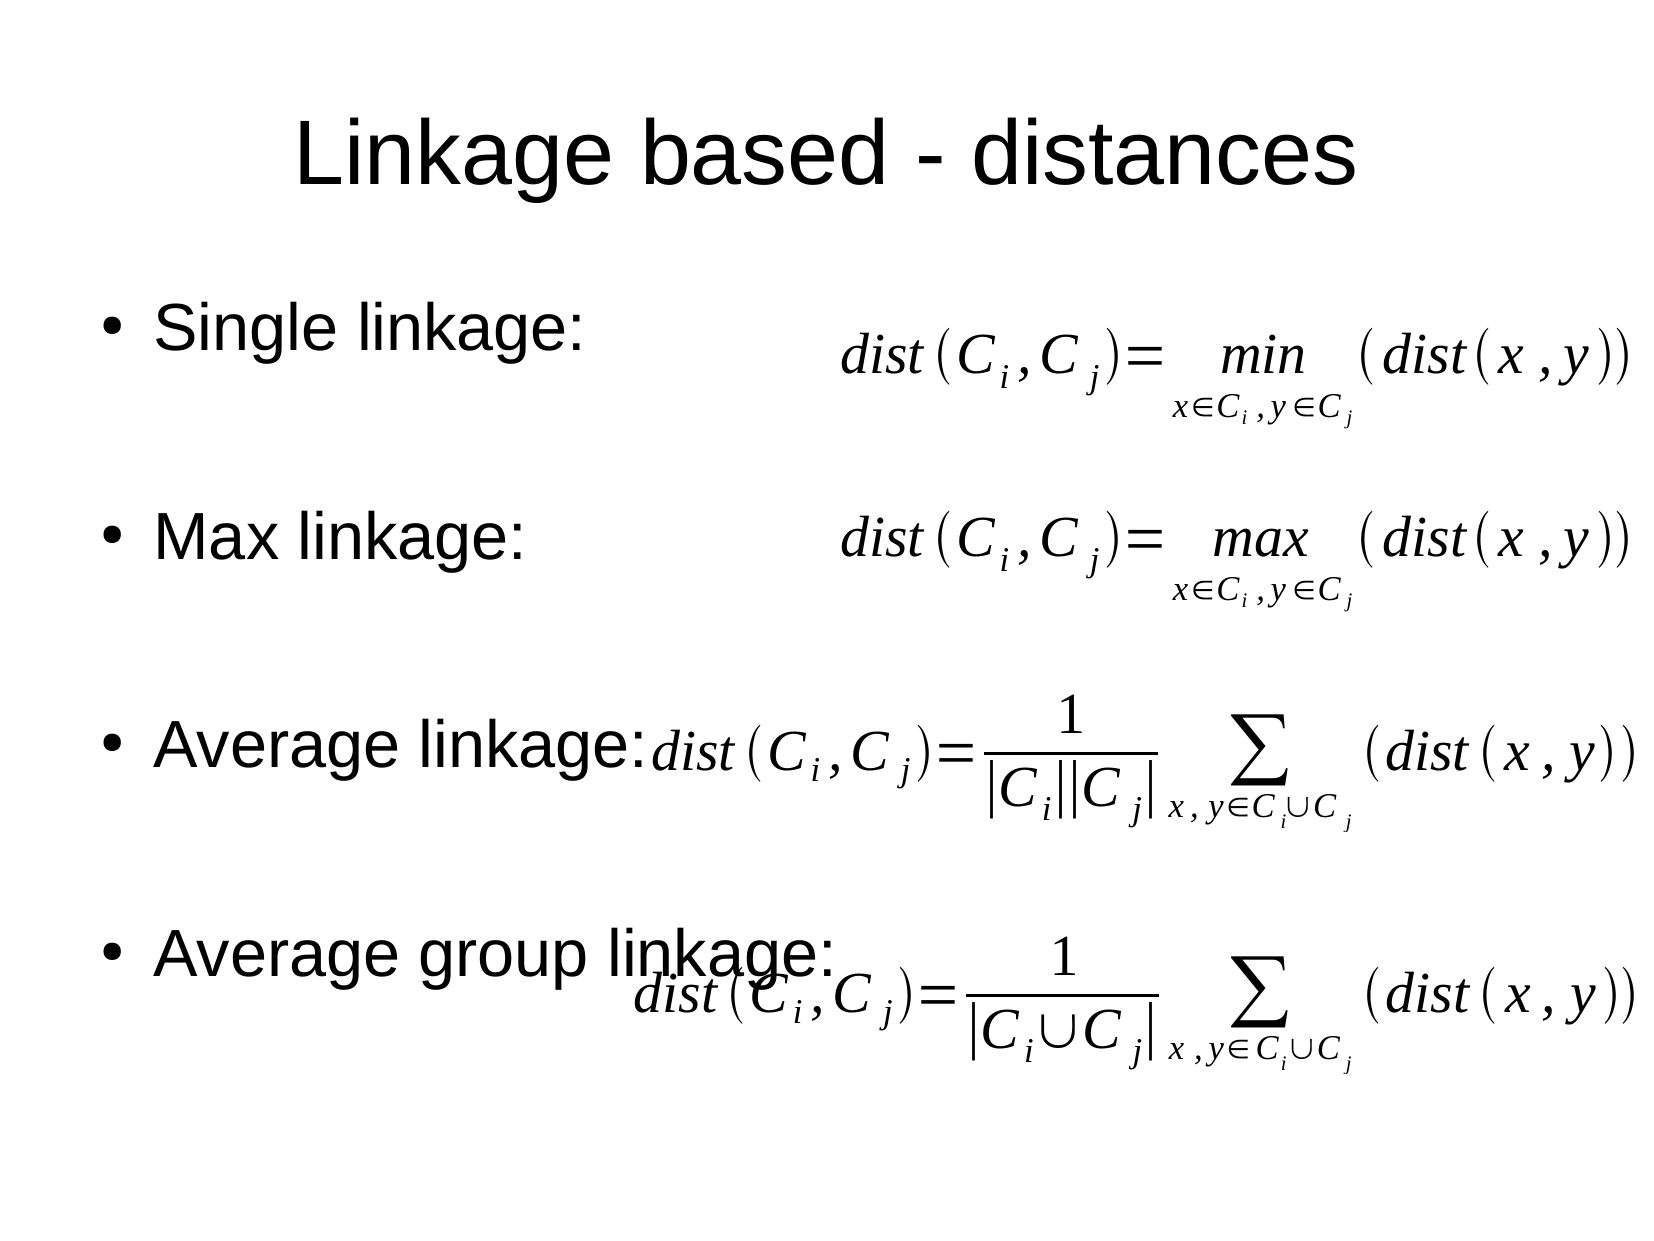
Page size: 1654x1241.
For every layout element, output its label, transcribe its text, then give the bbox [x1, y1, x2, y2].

chart [825, 505, 1648, 614]
list Single linkage: Max linkage: Average linkage: Average group linkage: [82, 290, 1571, 1109]
chart [636, 682, 1652, 832]
chart [825, 322, 1648, 431]
chart [619, 925, 1653, 1074]
title Linkage based - distances [82, 56, 1571, 250]
